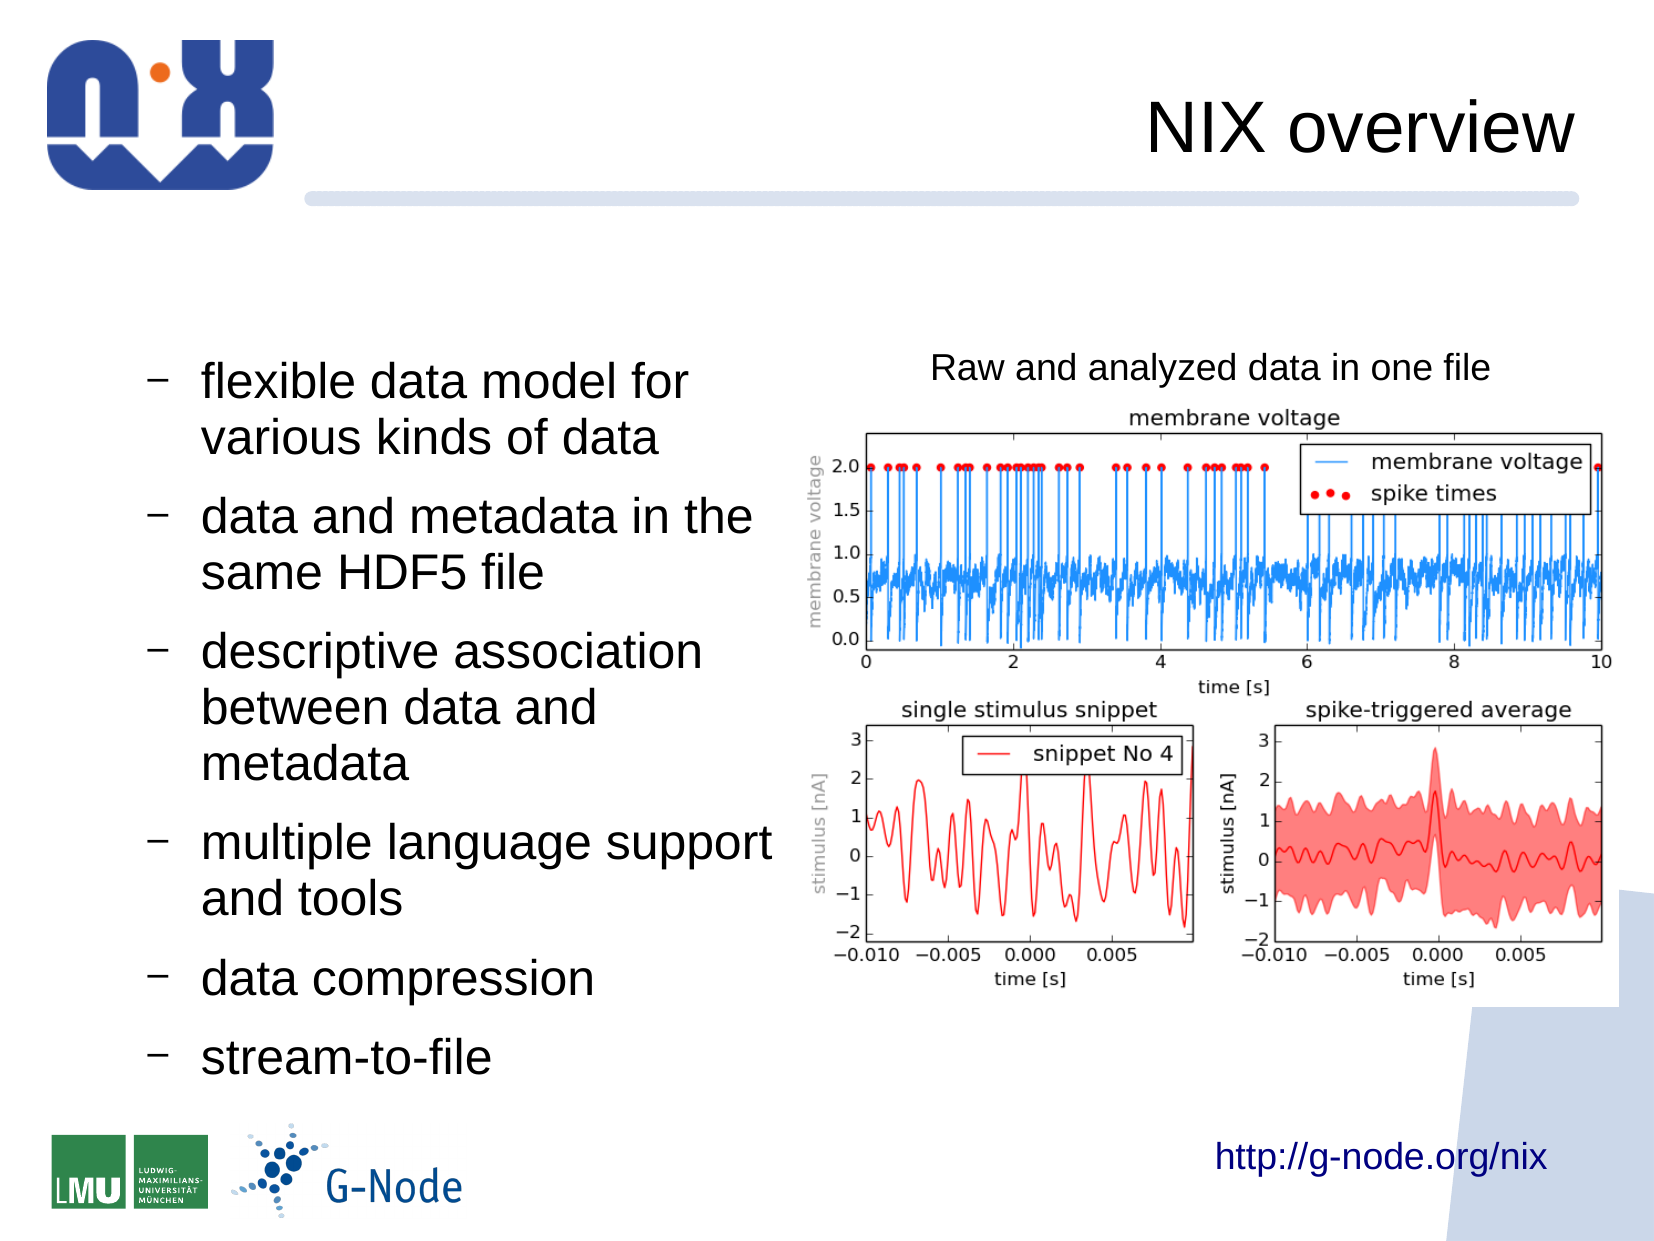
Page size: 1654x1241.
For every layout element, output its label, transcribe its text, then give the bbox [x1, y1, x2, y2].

picture [733, 351, 1619, 1007]
picture [230, 1123, 467, 1219]
text_box NIX overview [87, 30, 1576, 226]
text_box http://g-node.org/nix [1200, 1128, 1576, 1189]
list flexible data model for various kinds of data data and metadata in the same HDF5 file descriptive association between data and metadata multiple language support and tools data compression stream-to-file [59, 353, 828, 1096]
picture [47, 40, 274, 190]
list Raw and analyzed data in one file [930, 346, 1518, 406]
